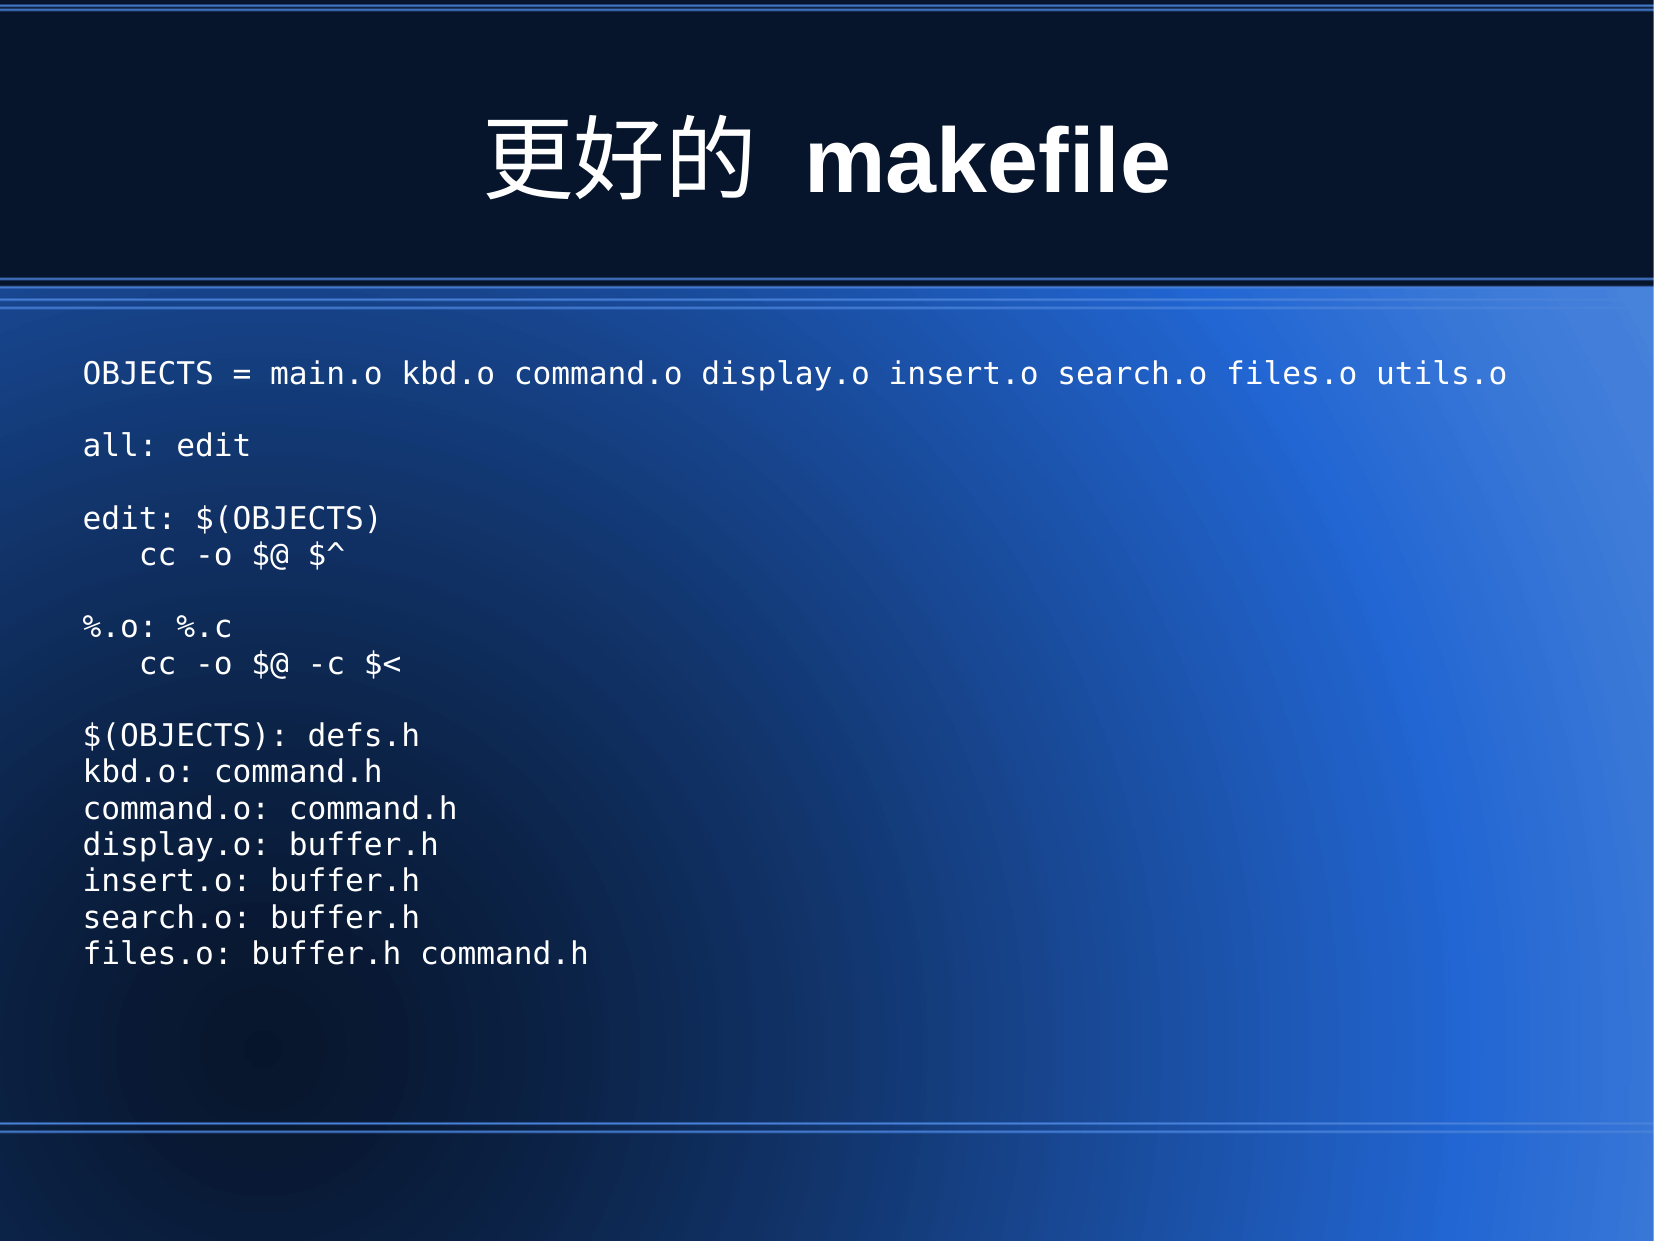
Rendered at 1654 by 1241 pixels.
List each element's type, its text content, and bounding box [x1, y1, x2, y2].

picture [0, 0, 1654, 1241]
title 更好的 makefile [82, 49, 1571, 257]
list OBJECTS = main.o kbd.o command.o display.o insert.o search.o files.o utils.o all: edit edit: $(OBJECTS) cc -o $@ $^ %.o: %.c cc -o $@ -c $< $(OBJECTS): defs.h kbd.o: command.h command.o: command.h display.o: buffer.h insert.o: buffer.h search.o: buffer.h files.o: buffer.h command.h [82, 355, 1571, 1058]
